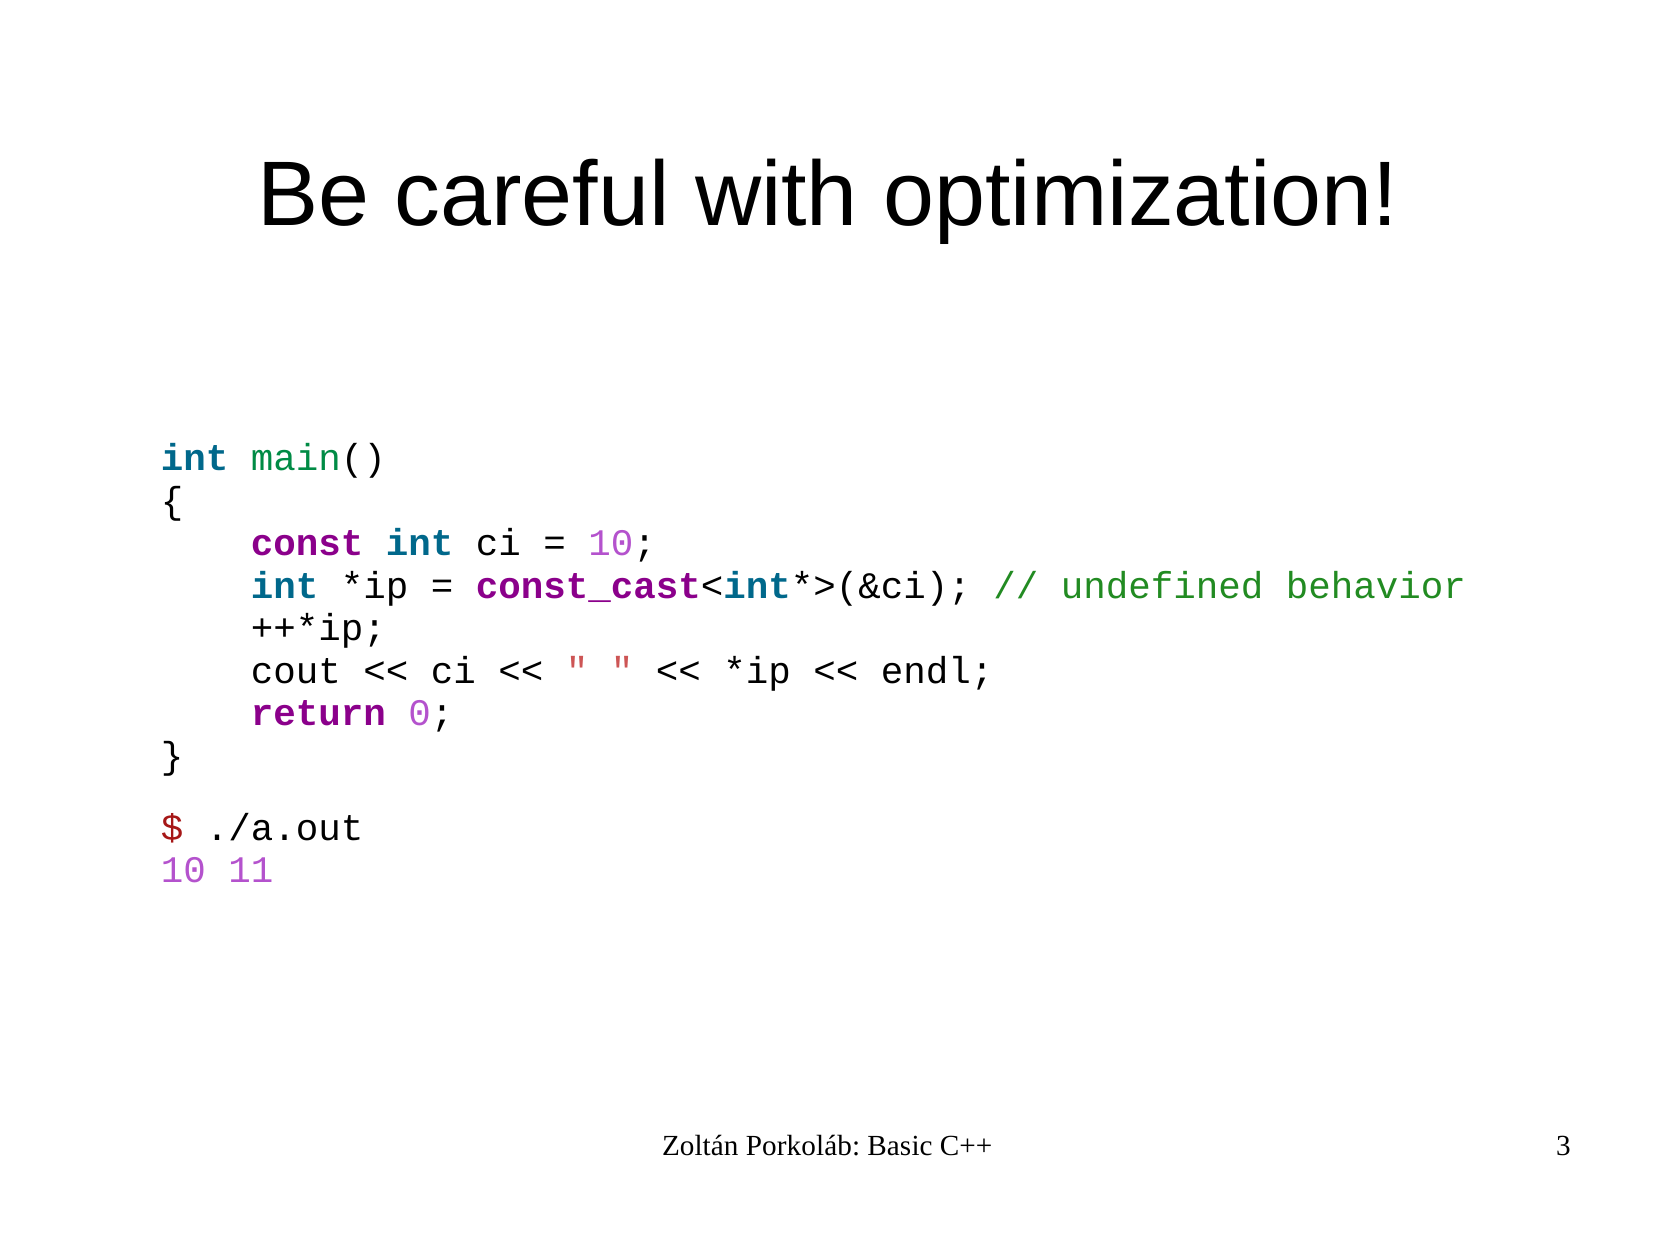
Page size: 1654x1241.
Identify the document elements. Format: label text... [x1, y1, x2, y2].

title Be careful with optimization! [60, 90, 1598, 298]
list int main() { const int ci = 10; int *ip = const_cast<int*>(&ci); // undefined behavior ++*ip; cout << ci << " " << *ip << endl; return 0; } $ ./a.out 10 11 [90, 345, 1579, 961]
